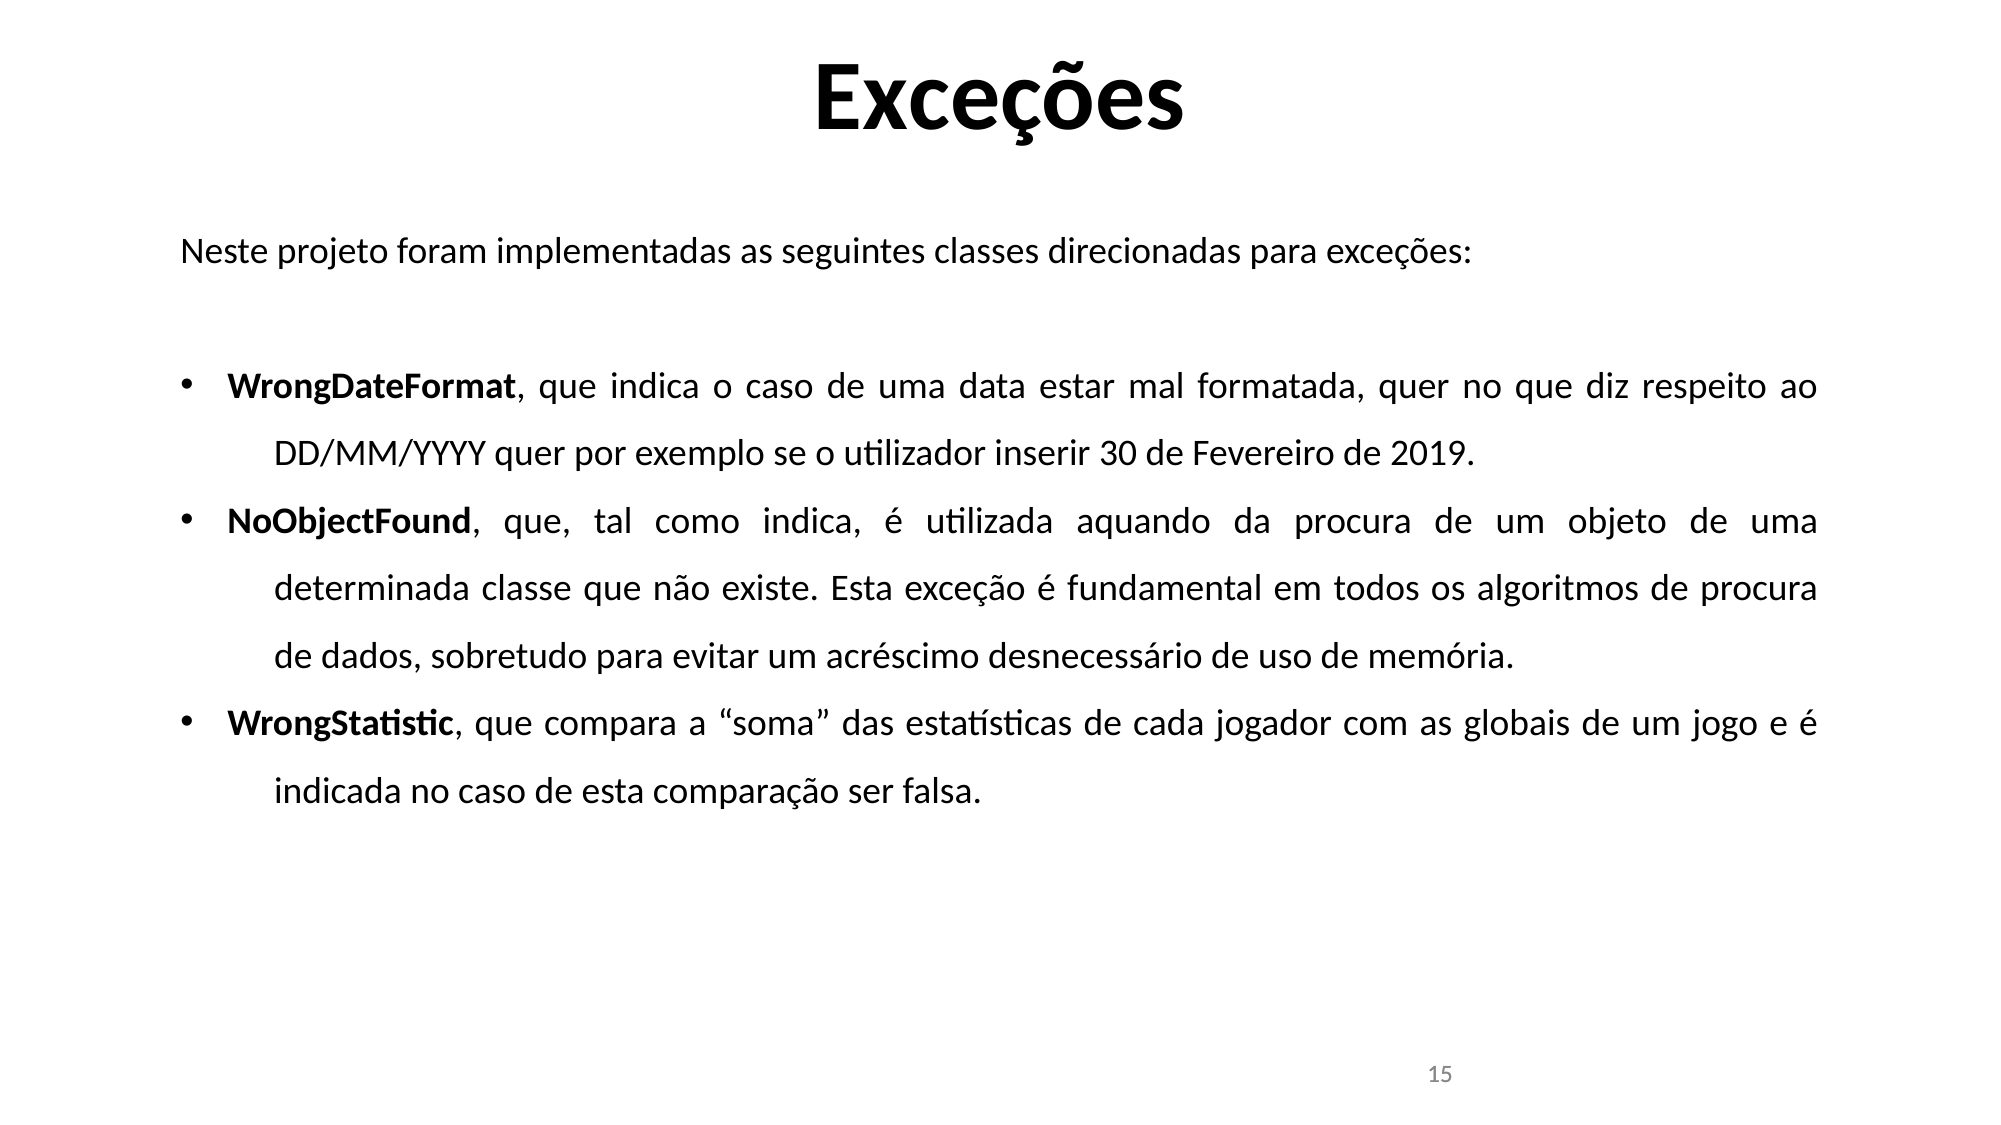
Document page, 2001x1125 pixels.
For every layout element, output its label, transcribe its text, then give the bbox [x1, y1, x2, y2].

text_box [1412, 1042, 1863, 1103]
text_box Neste projeto foram implementadas as seguintes classes direcionadas para exceções: WrongDateFormat, que indica o caso de uma data estar mal formatada, quer no que diz respeito ao DD/MM/YYYY quer por exemplo se o utilizador inserir 30 de Fevereiro de 2019. NoObjectFound, que, tal como indica, é utilizada aquando da procura de um objeto de uma determinada classe que não existe. Esta exceção é fundamental em todos os algoritmos de procura de dados, sobretudo para evitar um acréscimo desnecessário de uso de memória. WrongStatistic, que compara a “soma” das estatísticas de cada jogador com as globais de um jogo e é indicada no caso de esta comparação ser falsa. [165, 195, 1835, 818]
text_box Exceções [0, 22, 2000, 159]
